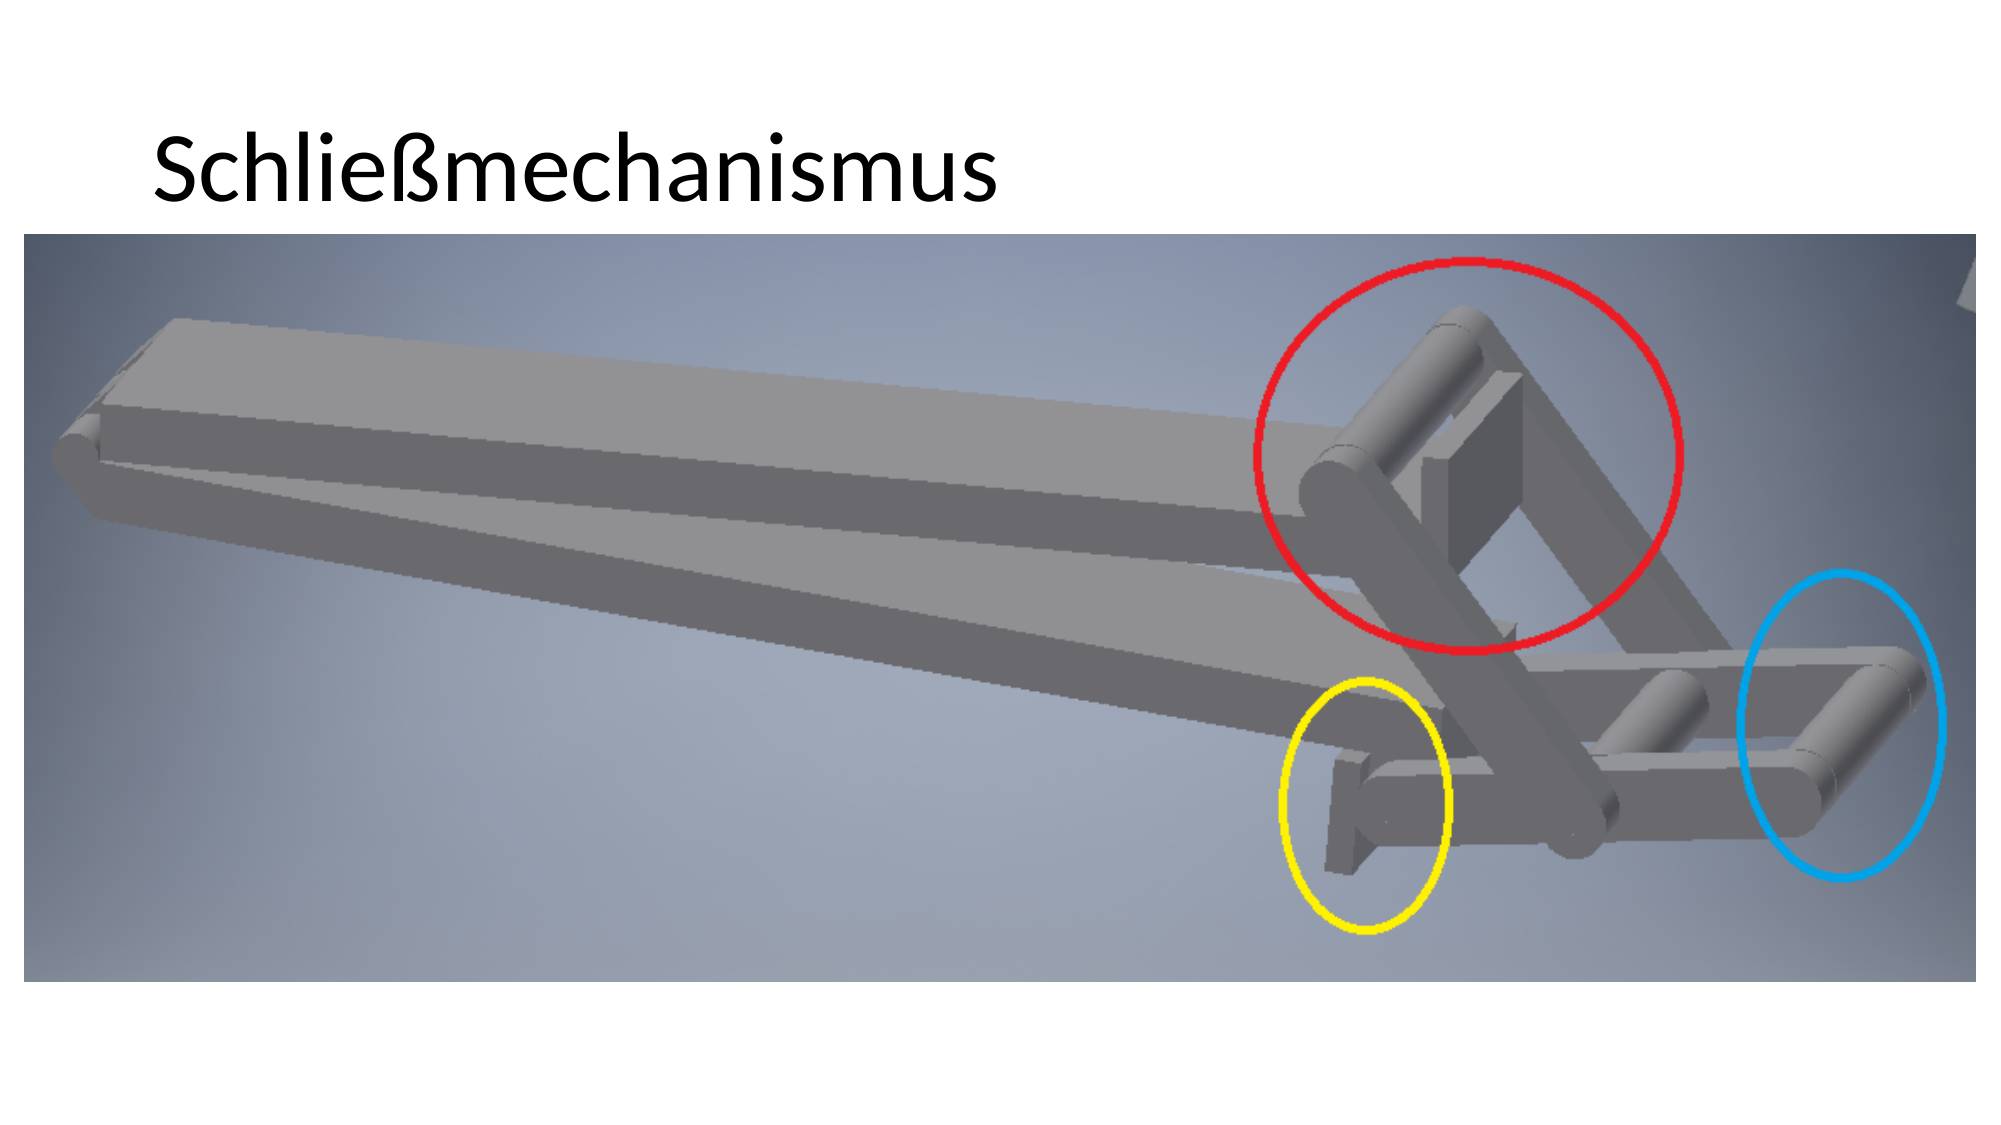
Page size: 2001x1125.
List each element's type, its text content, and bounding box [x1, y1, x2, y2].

picture [24, 234, 1976, 982]
title Schließmechanismus [137, 59, 1863, 234]
